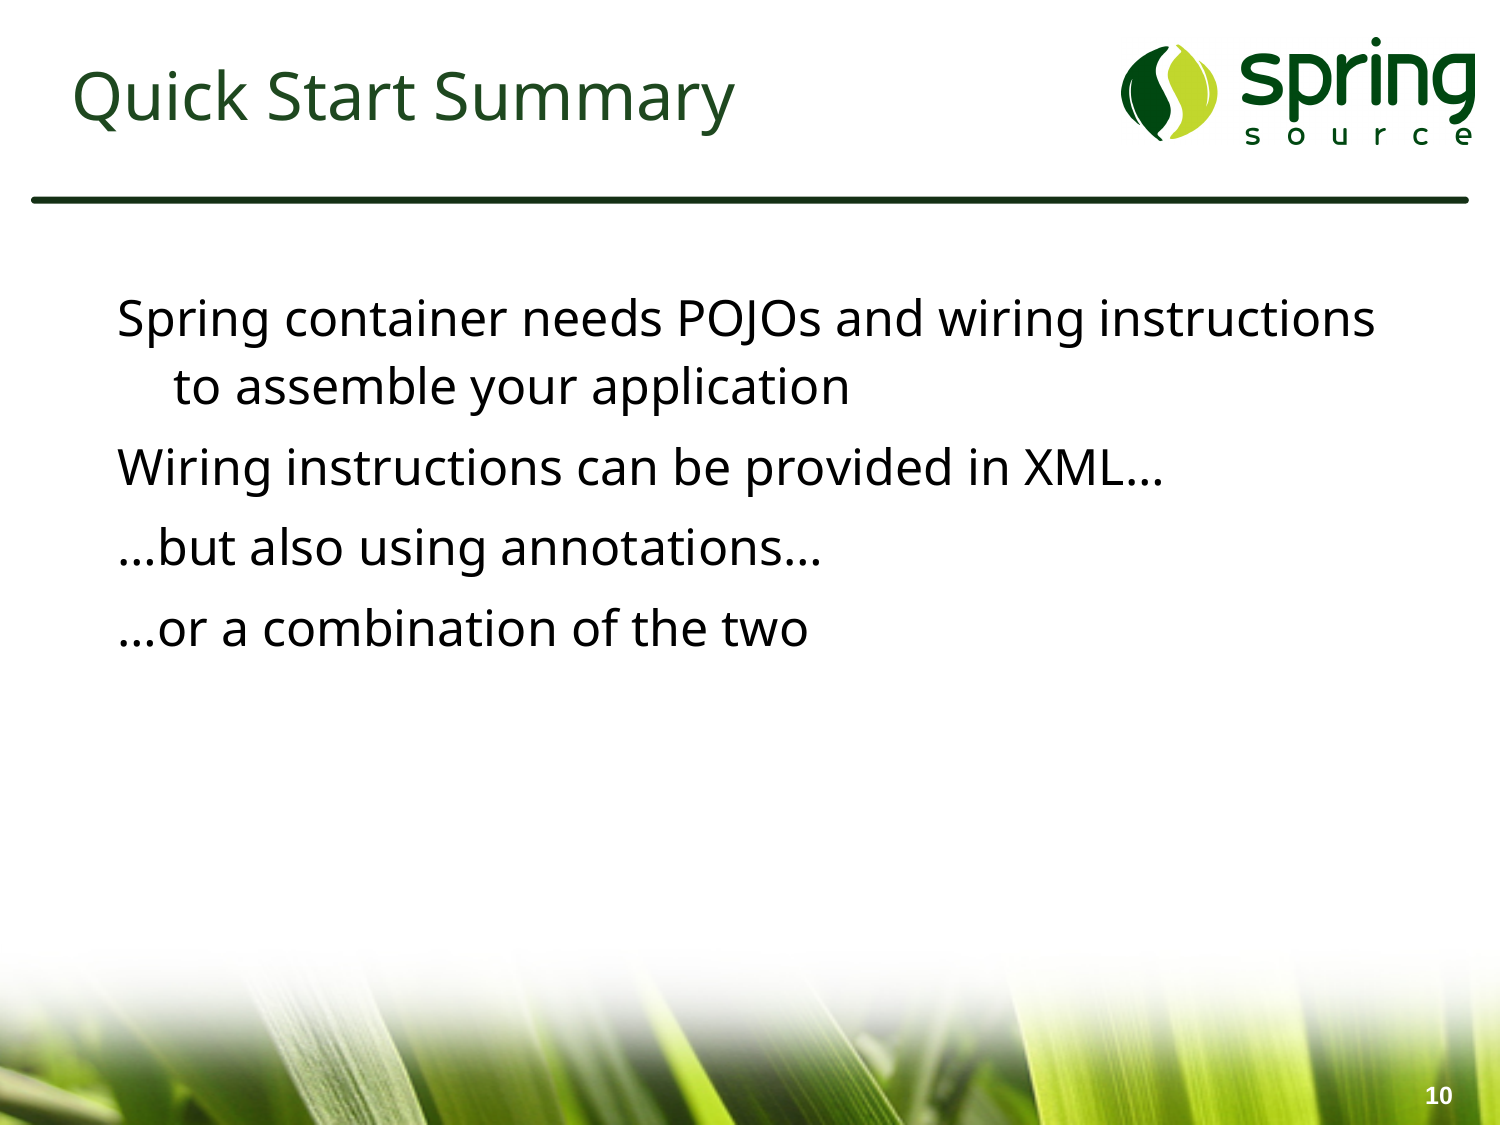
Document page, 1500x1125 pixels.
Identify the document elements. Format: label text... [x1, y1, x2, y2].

title Quick Start Summary [56, 13, 1089, 176]
picture [0, 944, 1500, 1125]
list Spring container needs POJOs and wiring instructions to assemble your application Wiring instructions can be provided in XML… …but also using annotations… …or a combination of the two [103, 275, 1394, 938]
picture [1121, 37, 1475, 145]
